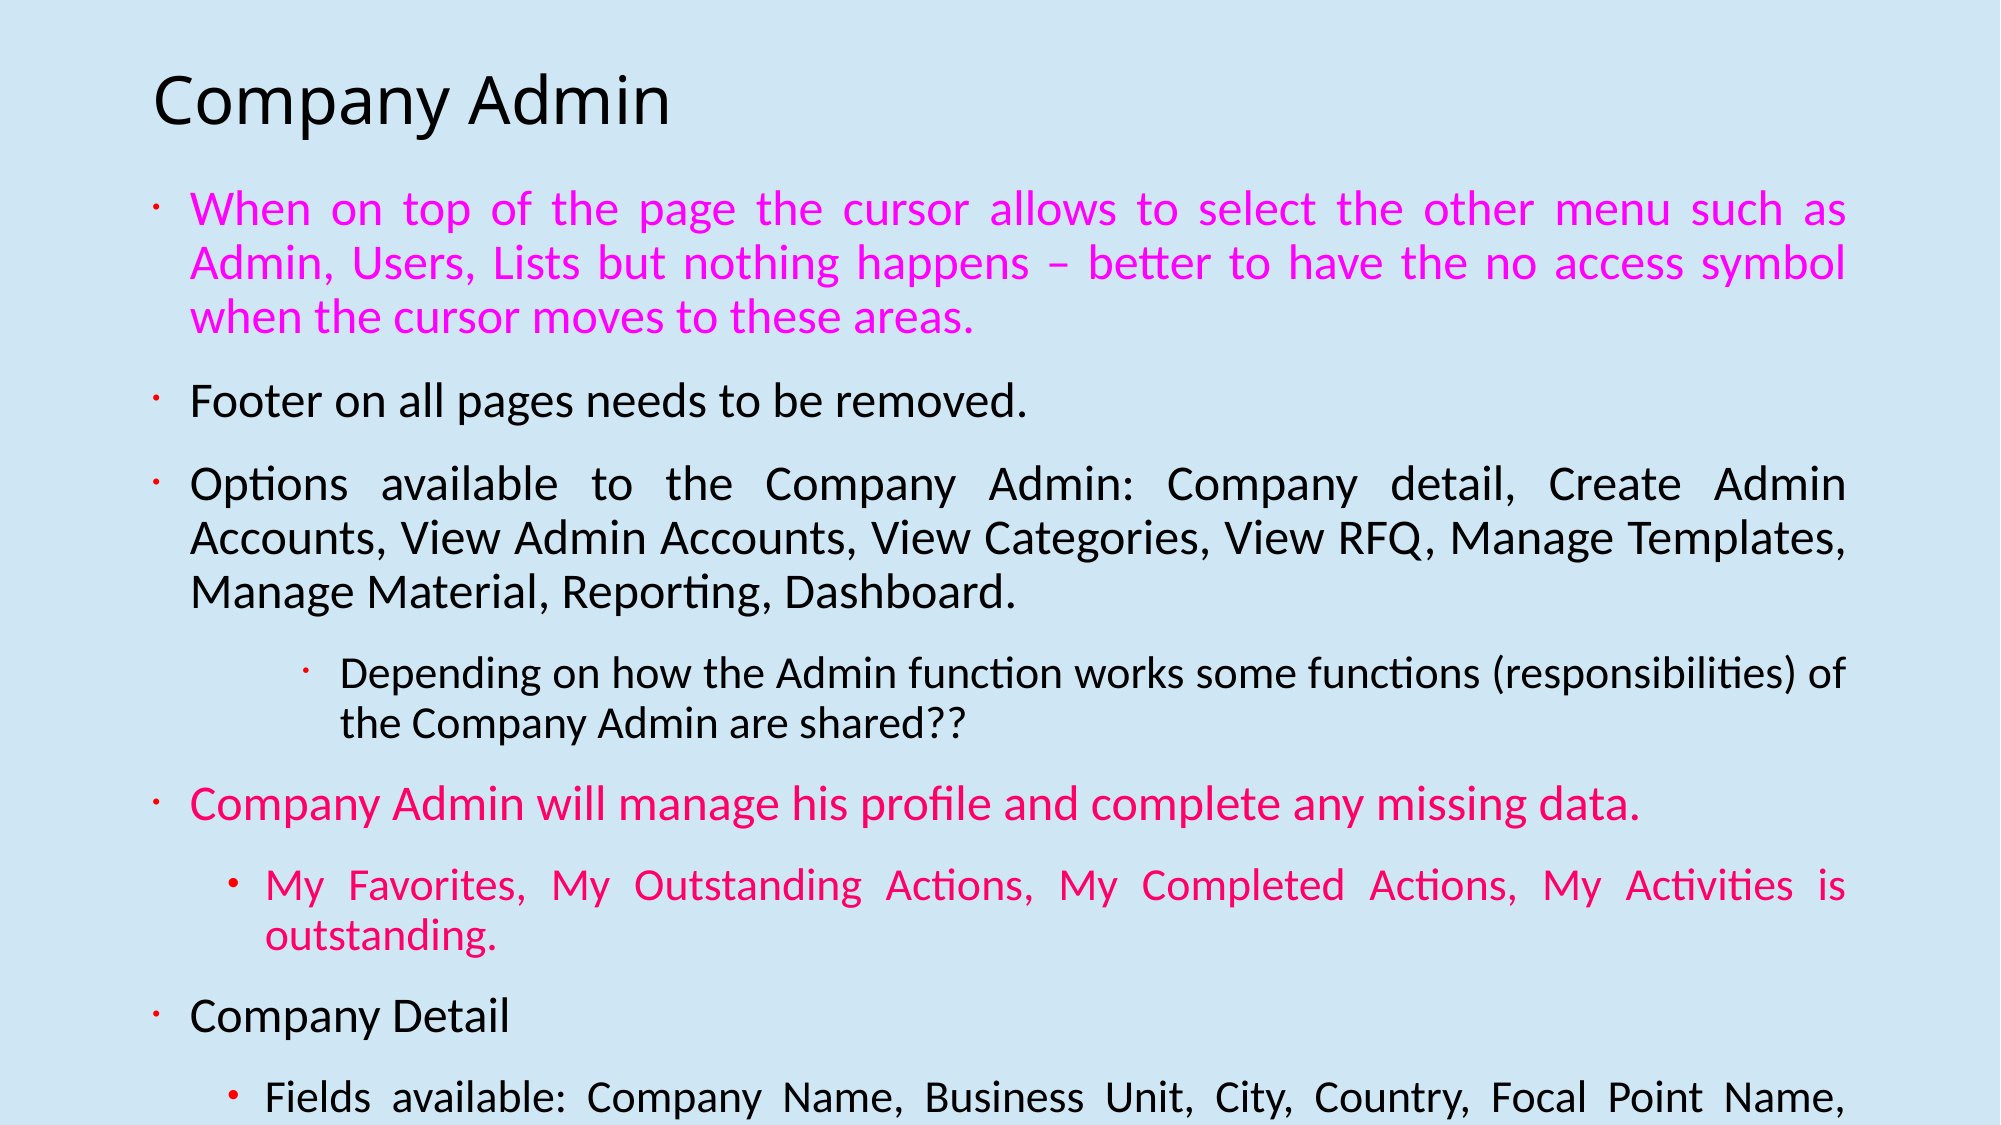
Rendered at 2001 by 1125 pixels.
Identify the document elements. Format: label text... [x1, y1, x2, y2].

list When on top of the page the cursor allows to select the other menu such as Admin, Users, Lists but nothing happens – better to have the no access symbol when the cursor moves to these areas. Footer on all pages needs to be removed. Options available to the Company Admin: Company detail, Create Admin Accounts, View Admin Accounts, View Categories, View RFQ, Manage Templates, Manage Material, Reporting, Dashboard. Depending on how the Admin function works some functions (responsibilities) of the Company Admin are shared?? Company Admin will manage his profile and complete any missing data. My Favorites, My Outstanding Actions, My Completed Actions, My Activities is outstanding. Company Detail Fields available: Company Name, Business Unit, City, Country, Focal Point Name, Email, telephone, Address, Logo. Functions available: Edit (allows edit of the fields available and also allows view of the Company ID assigned) Add Message: Allows communication with the Super Admin. Message list is maintained of all communication. What is the save function when a new message is created to the Super Admin? How does it get sent to the Super Admin? If it is part of the same ‘Save’ function – should it not read ‘Save & Send’? Please demo how the communication works from the Super Admin. Why in the list of messages, the Company Admin can edit the message from the Super Admin? Invoice: Need a demo on this function. [137, 175, 1863, 981]
title Company Admin [137, 59, 1863, 175]
